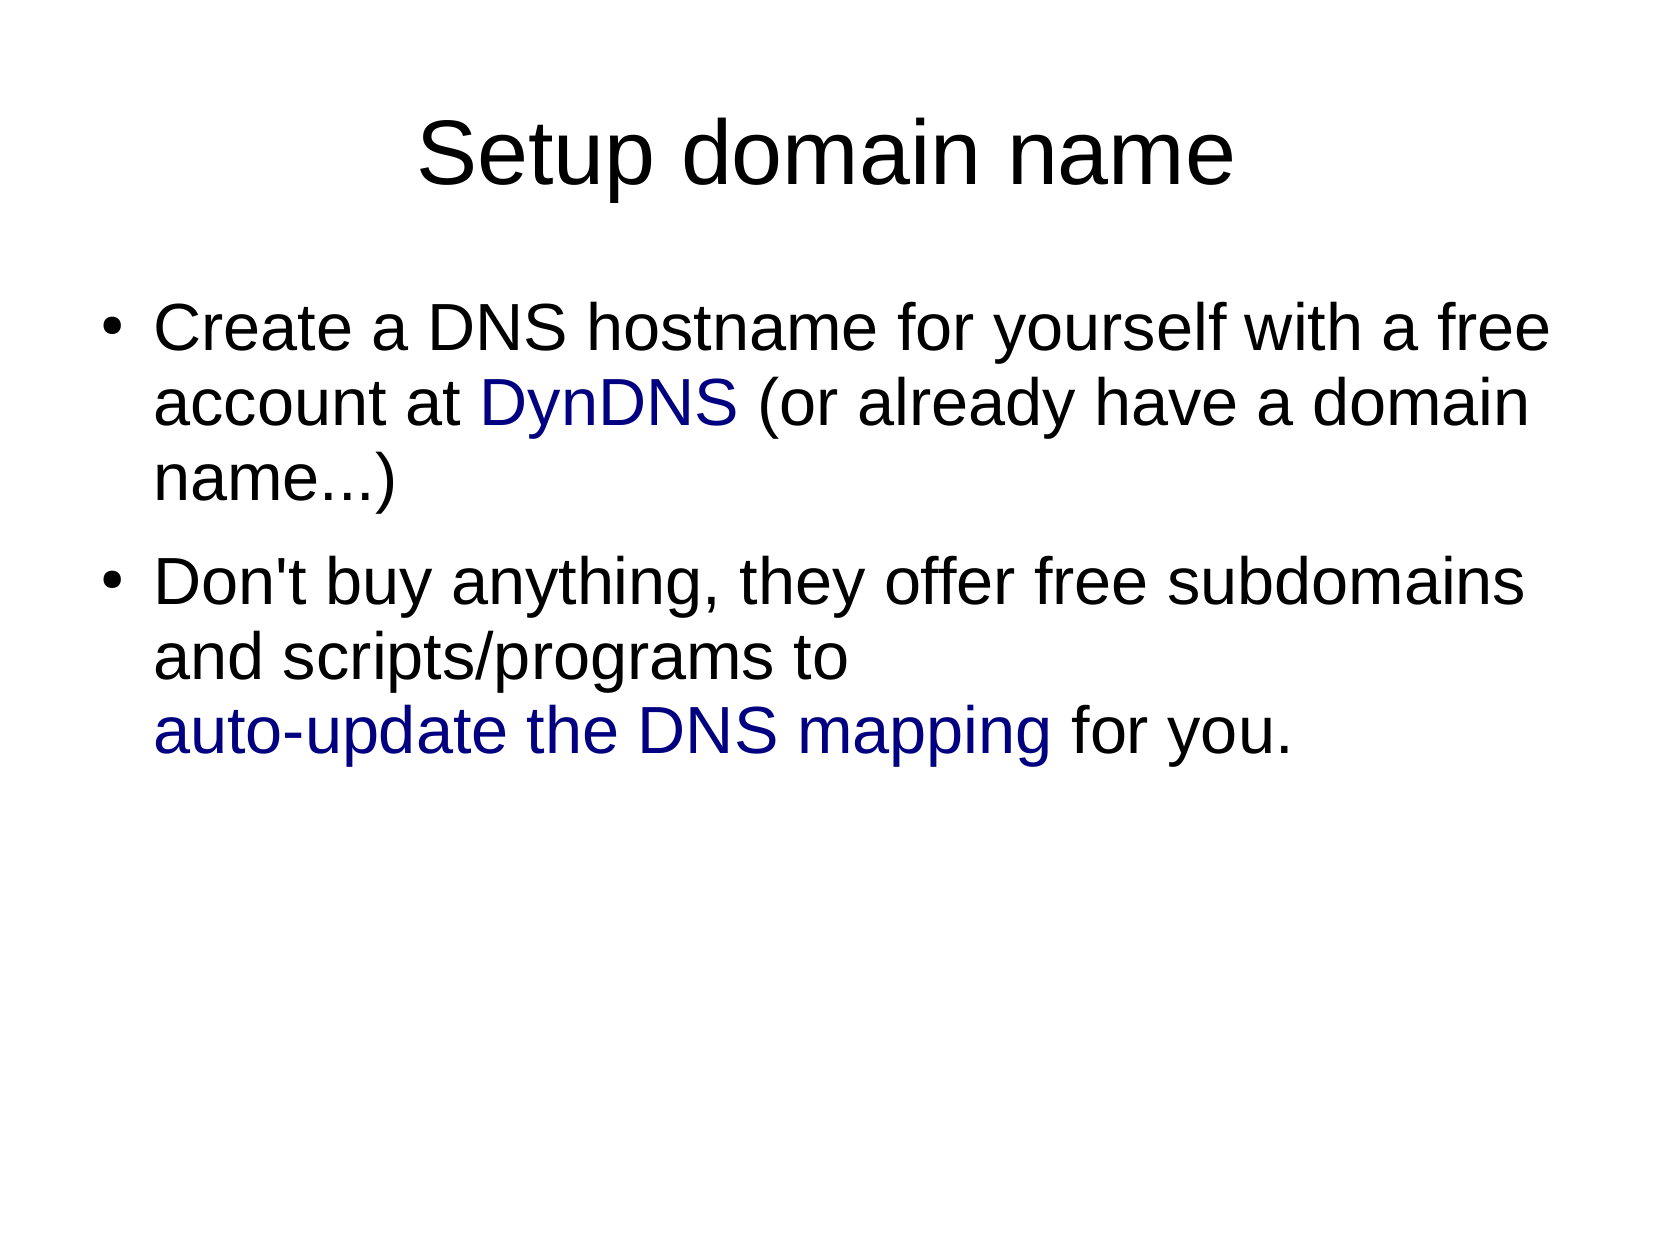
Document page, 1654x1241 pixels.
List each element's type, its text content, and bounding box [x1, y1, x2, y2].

title Setup domain name [82, 56, 1571, 250]
list Create a DNS hostname for yourself with a free account at DynDNS (or already have a domain name...) Don't buy anything, they offer free subdomains and scripts/programs to auto-update the DNS mapping for you. [82, 290, 1571, 1109]
